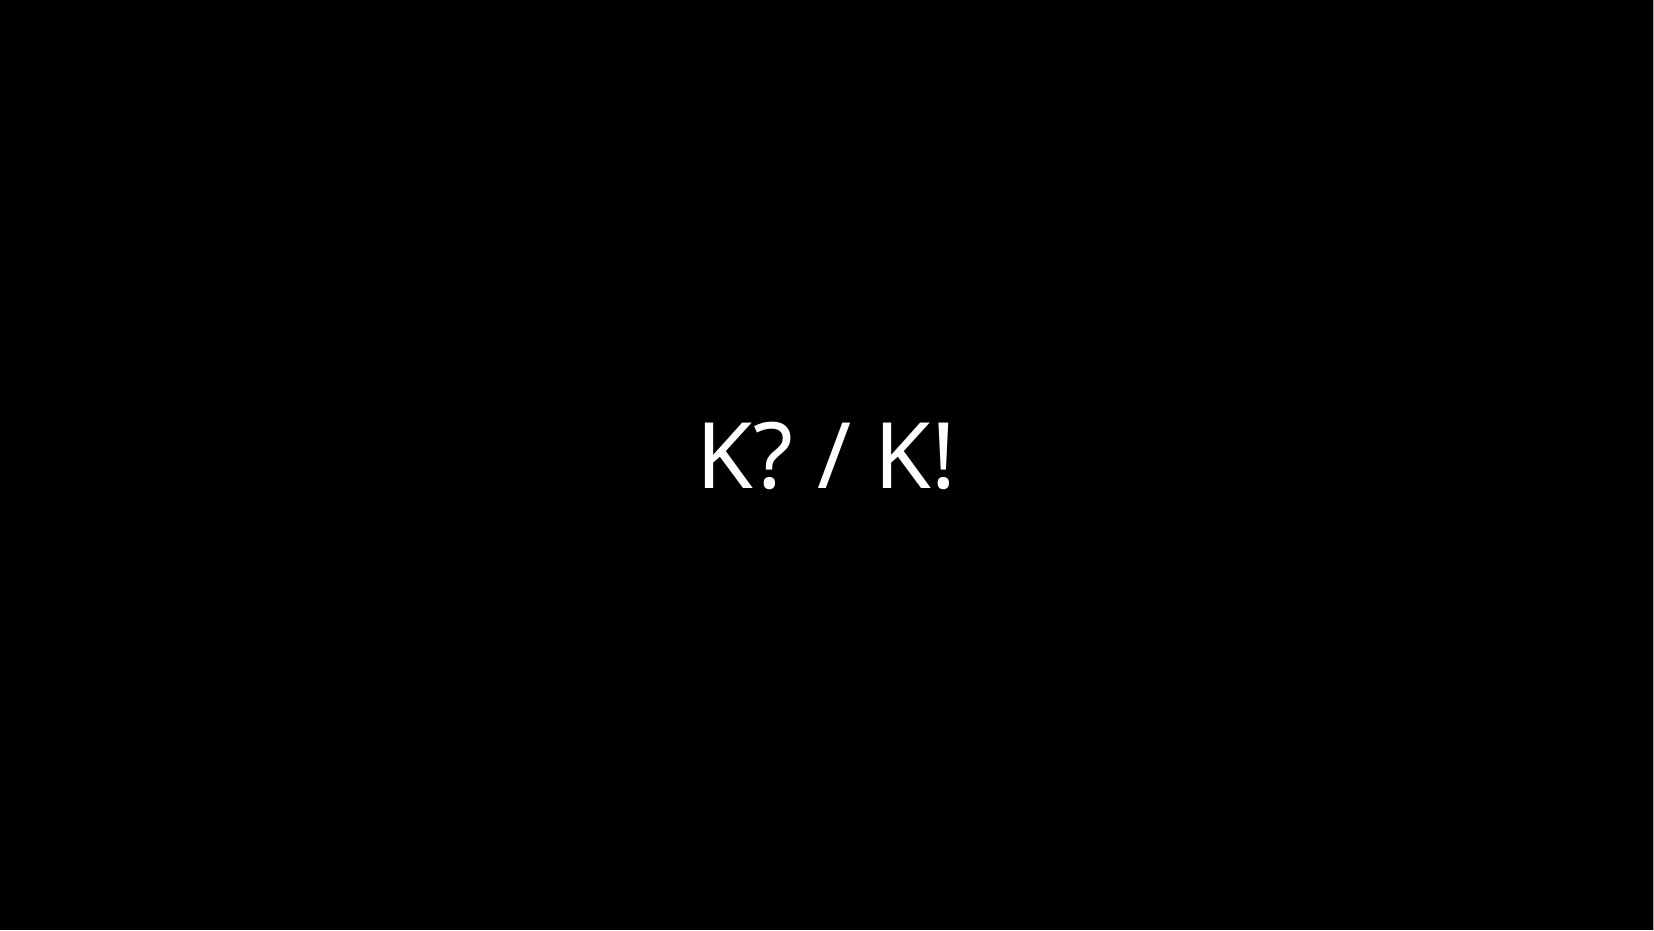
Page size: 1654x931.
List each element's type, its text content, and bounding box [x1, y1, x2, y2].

title K? / K! [82, 375, 1571, 531]
